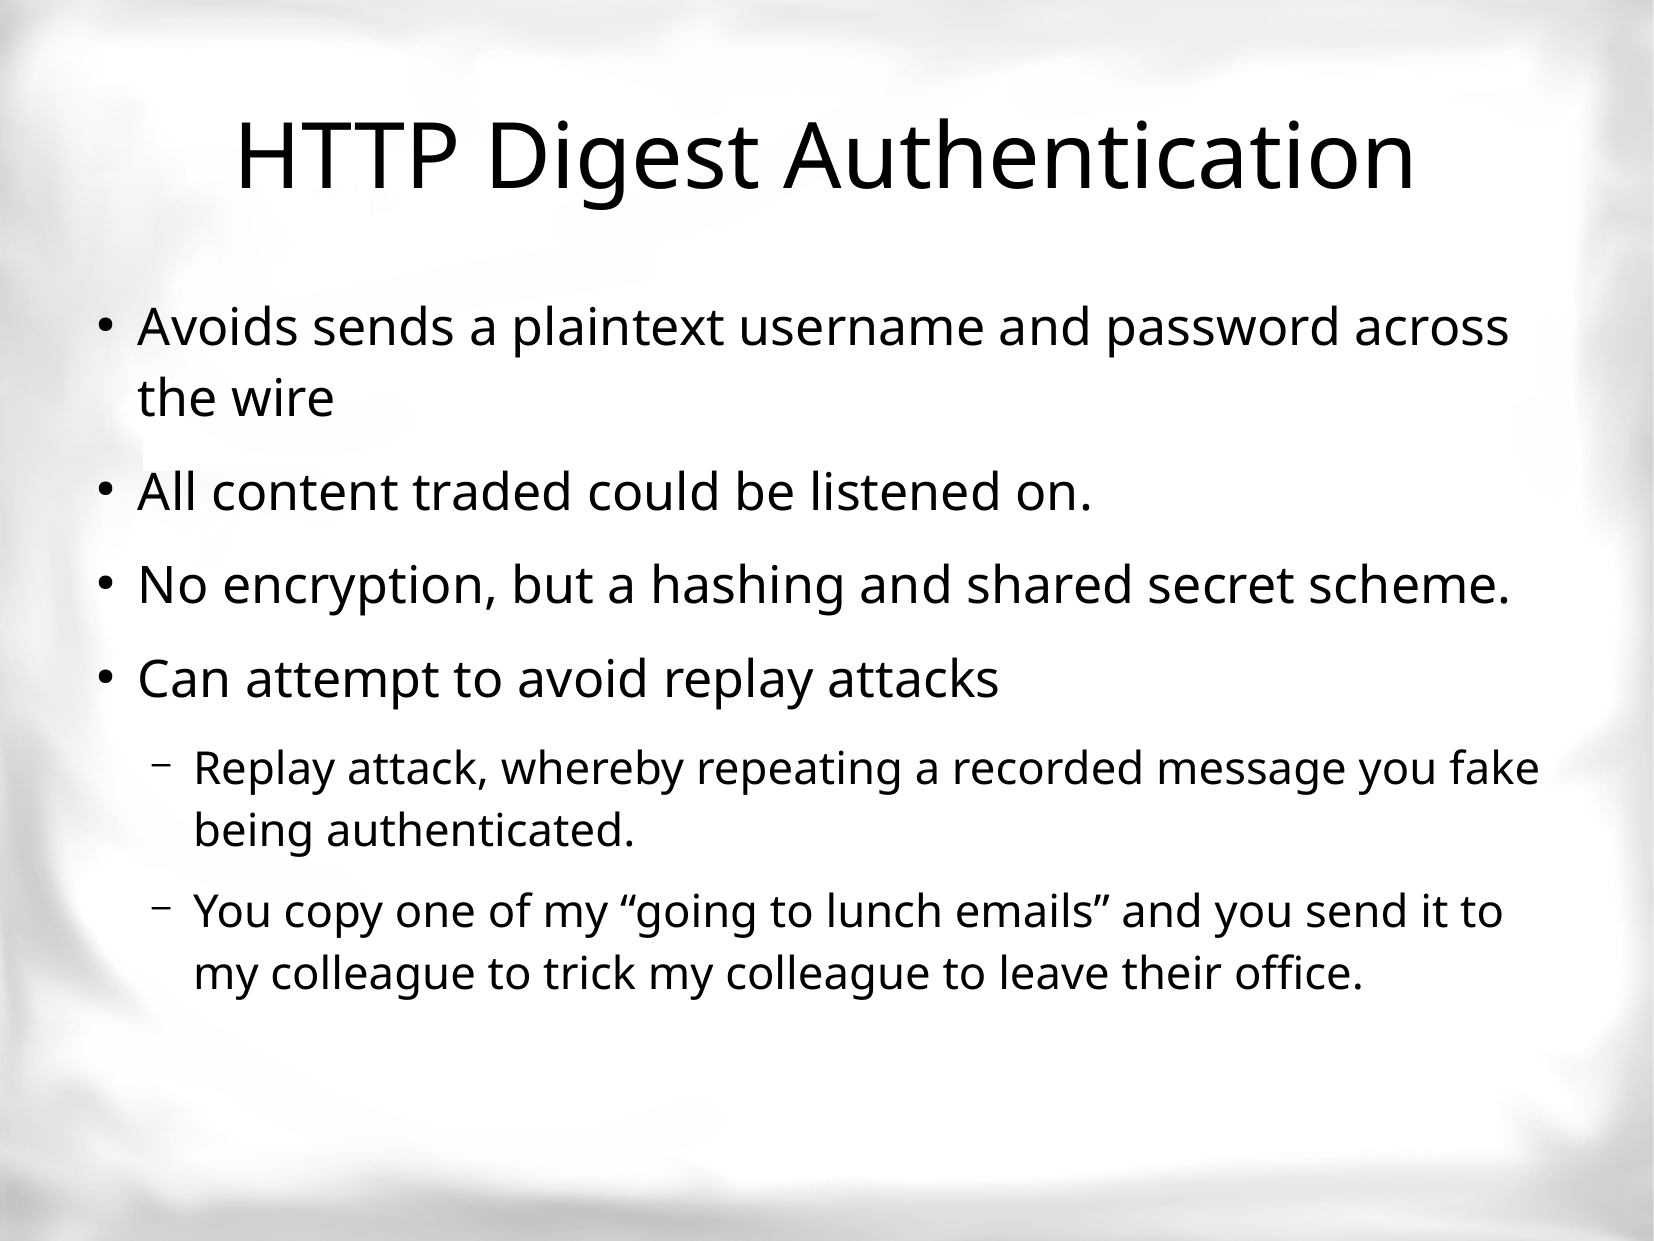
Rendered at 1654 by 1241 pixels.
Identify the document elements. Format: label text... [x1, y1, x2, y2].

list Avoids sends a plaintext username and password across the wire All content traded could be listened on. No encryption, but a hashing and shared secret scheme. Can attempt to avoid replay attacks Replay attack, whereby repeating a recorded message you fake being authenticated. You copy one of my “going to lunch emails” and you send it to my colleague to trick my colleague to leave their office. [82, 290, 1571, 1010]
title HTTP Digest Authentication [82, 49, 1571, 257]
picture [0, 0, 1654, 1241]
